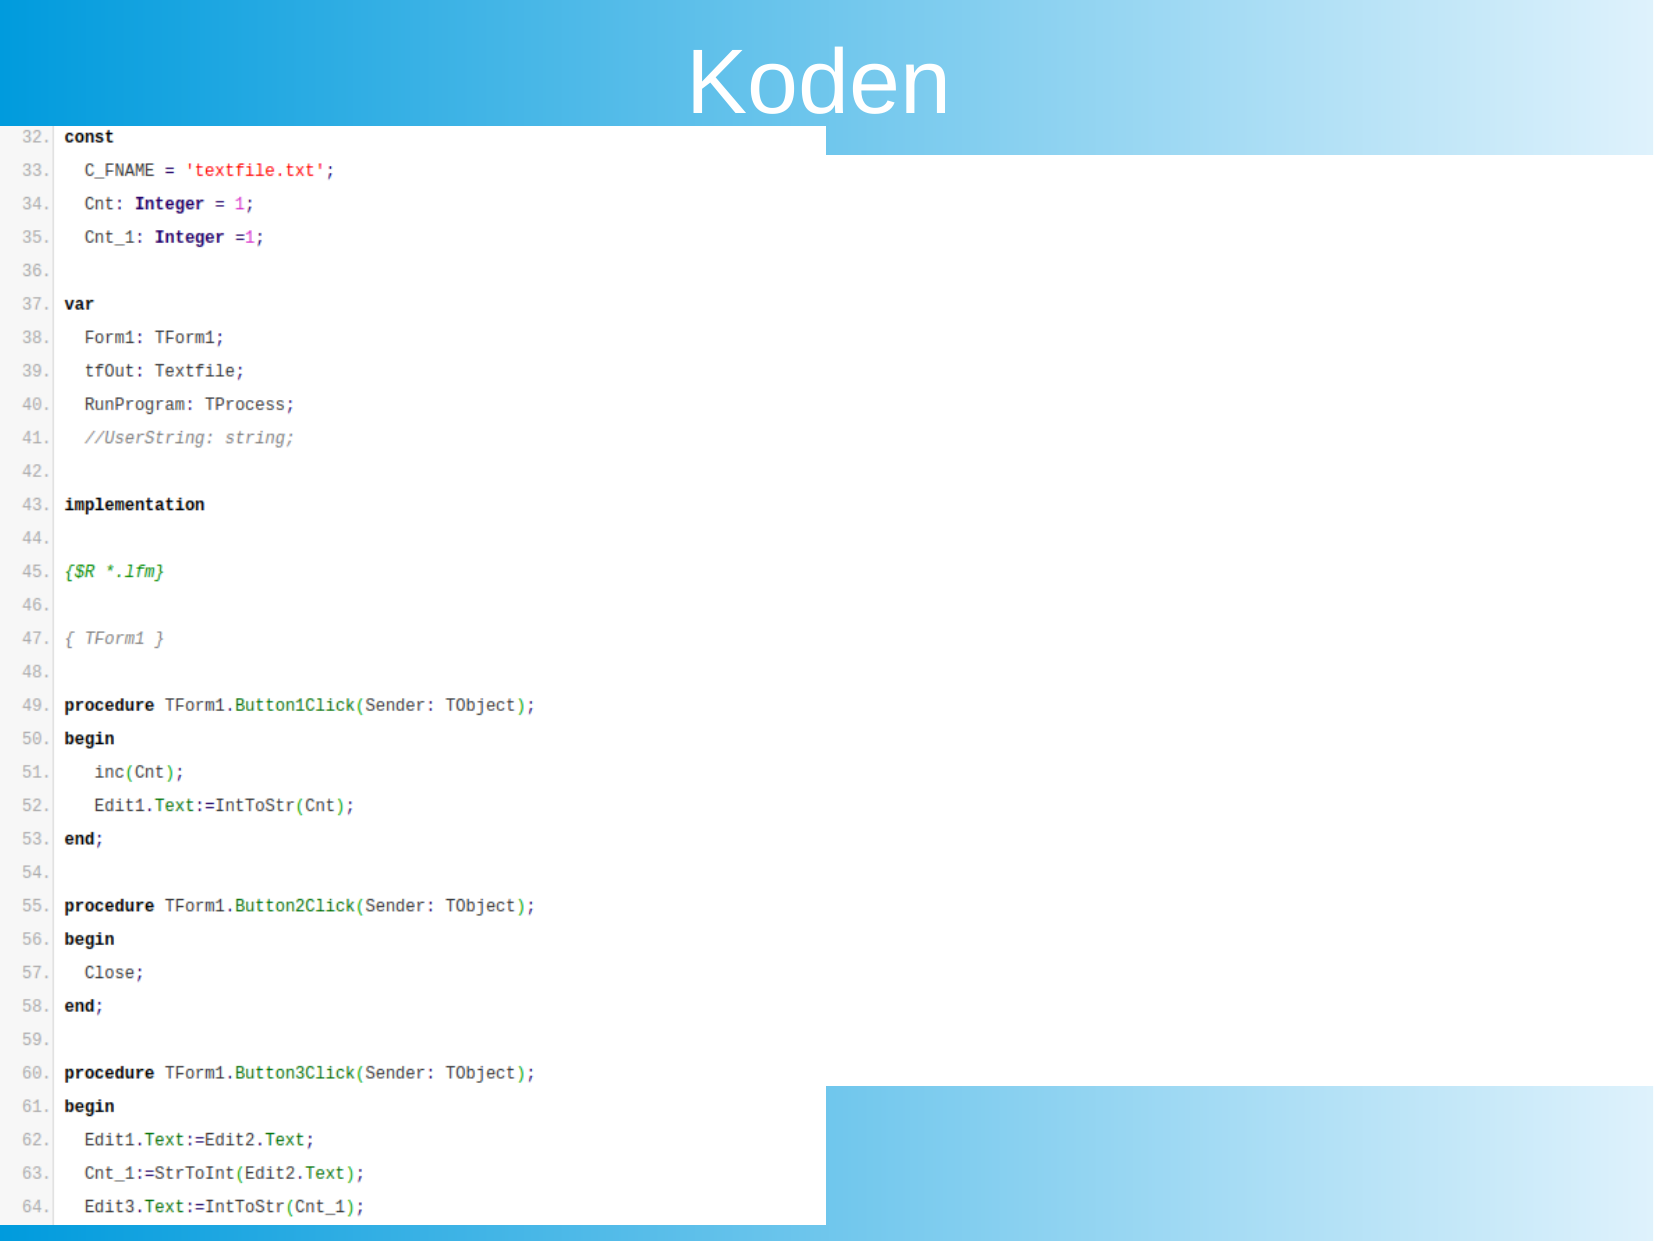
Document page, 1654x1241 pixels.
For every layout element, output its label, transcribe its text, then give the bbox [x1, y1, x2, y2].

title Koden [75, 0, 1564, 181]
picture [0, 126, 826, 1241]
